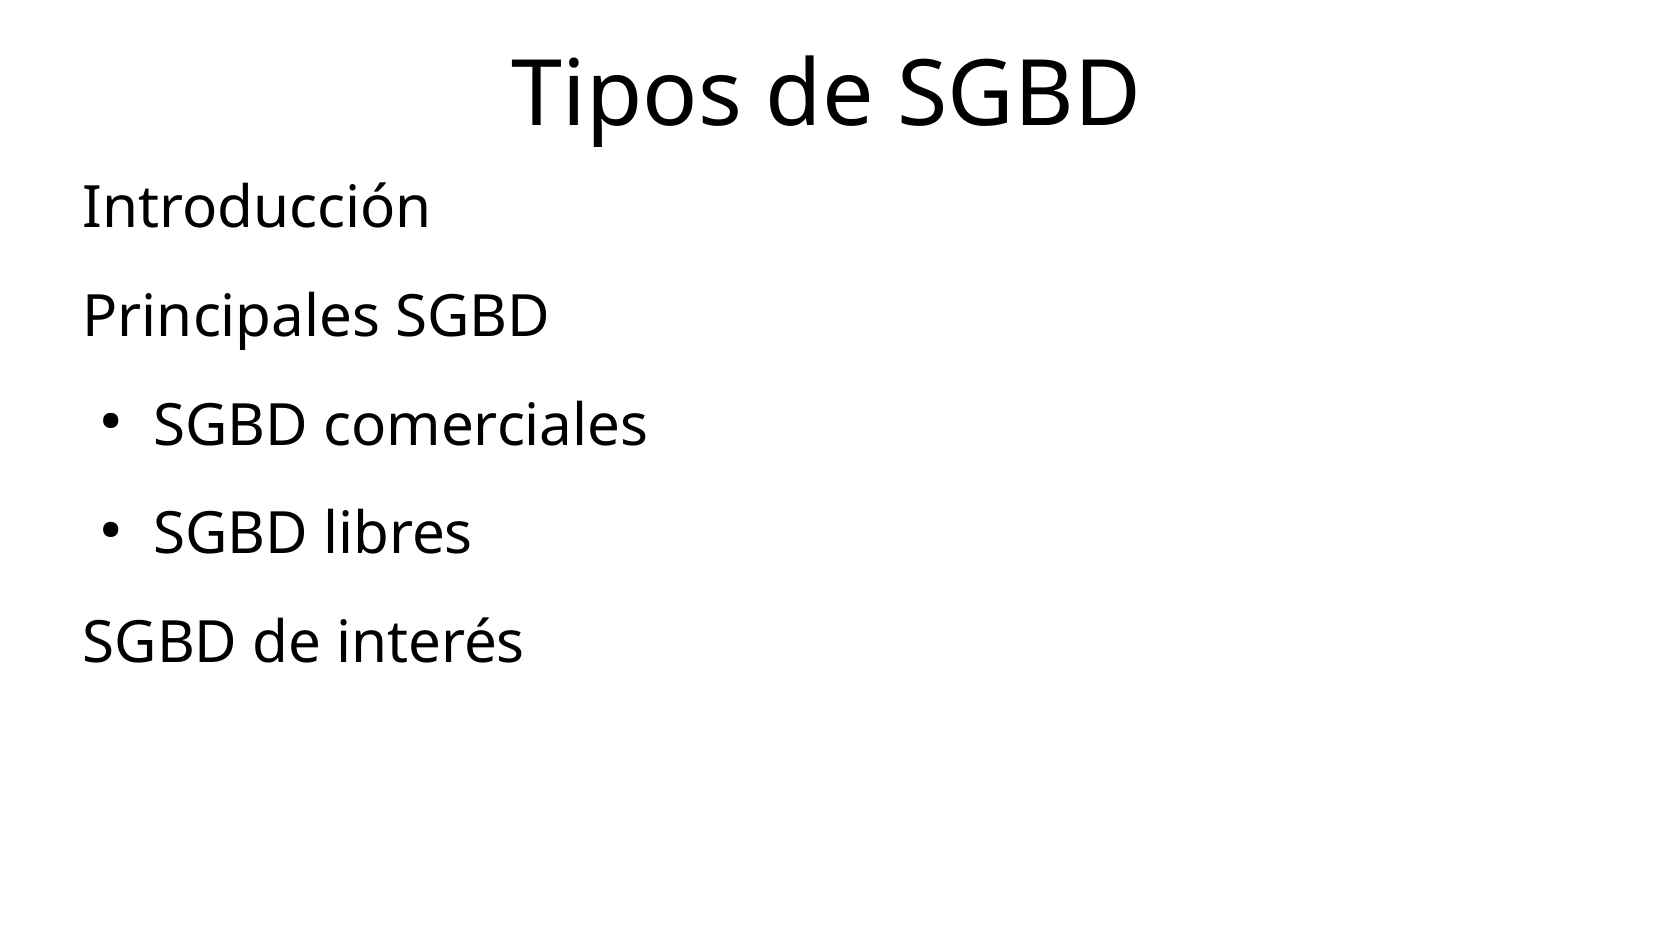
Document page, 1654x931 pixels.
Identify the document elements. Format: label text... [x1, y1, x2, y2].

list Introducción Principales SGBD SGBD comerciales SGBD libres SGBD de interés [82, 165, 1571, 827]
title Tipos de SGBD [82, 37, 1571, 142]
